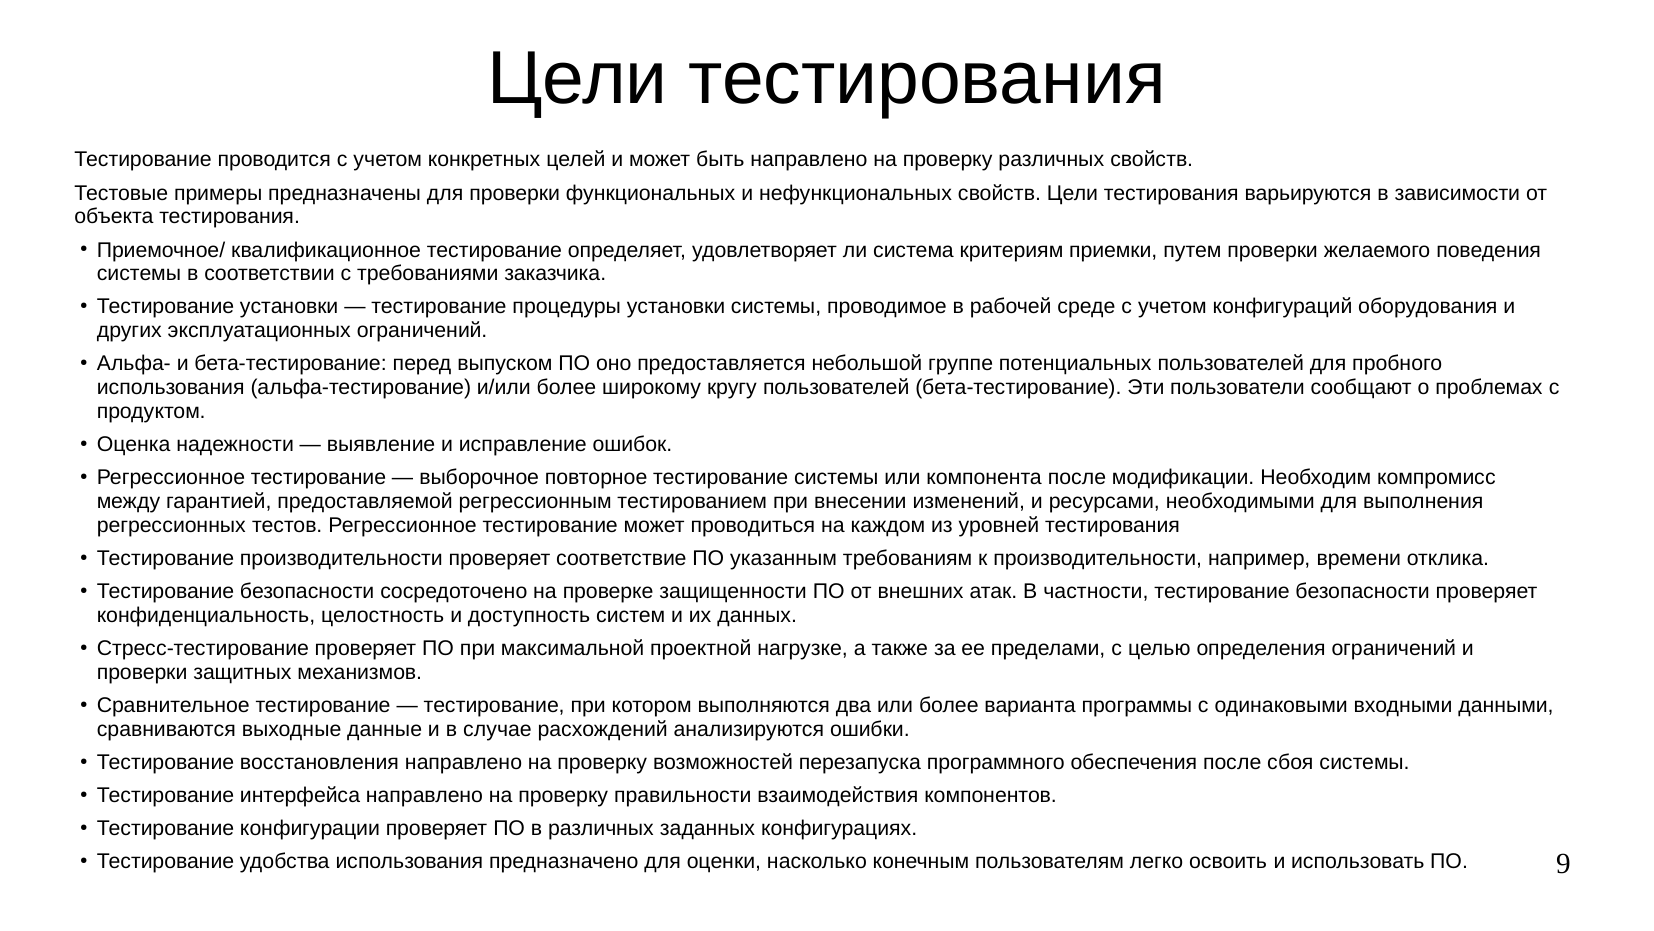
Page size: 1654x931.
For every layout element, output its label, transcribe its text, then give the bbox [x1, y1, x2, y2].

title Цели тестирования [82, 35, 1571, 120]
list Тестирование проводится с учетом конкретных целей и может быть направлено на проверку различных свойств. Тестовые примеры предназначены для проверки функциональных и нефункциональных свойств. Цели тестирования варьируются в зависимости от объекта тестирования. Приемочное/ квалификационное тестирование определяет, удовлетворяет ли система критериям приемки, путем проверки желаемого поведения системы в соответствии с требованиями заказчика. Тестирование установки — тестирование процедуры установки системы, проводимое в рабочей среде с учетом конфигураций оборудования и других эксплуатационных ограничений. Альфа- и бета-тестирование: перед выпуском ПО оно предоставляется небольшой группе потенциальных пользователей для пробного использования (альфа-тестирование) и/или более широкому кругу пользователей (бета-тестирование). Эти пользователи сообщают о проблемах с продуктом. Оценка надежности — выявление и исправление ошибок. Регрессионное тестирование — выборочное повторное тестирование системы или компонента после модификации. Необходим компромисс между гарантией, предоставляемой регрессионным тестированием при внесении изменений, и ресурсами, необходимыми для выполнения регрессионных тестов. Регрессионное тестирование может проводиться на каждом из уровней тестирования Тестирование производительности проверяет соответствие ПО указанным требованиям к производительности, например, времени отклика. Тестирование безопасности сосредоточено на проверке защищенности ПО от внешних атак. В частности, тестирование безопасности проверяет конфиденциальность, целостность и доступность систем и их данных. Стресс-тестирование проверяет ПО при максимальной проектной нагрузке, а также за ее пределами, с целью определения ограничений и проверки защитных механизмов. Сравнительное тестирование — тестирование, при котором выполняются два или более варианта программы с одинаковыми входными данными, сравниваются выходные данные и в случае расхождений анализируются ошибки. Тестирование восстановления направлено на проверку возможностей перезапуска программного обеспечения после сбоя системы. Тестирование интерфейса направлено на проверку правильности взаимодействия компонентов. Тестирование конфигурации проверяет ПО в различных заданных конфигурациях. Тестирование удобства использования предназначено для оценки, насколько конечным пользователям легко освоить и использовать ПО. [74, 147, 1563, 897]
